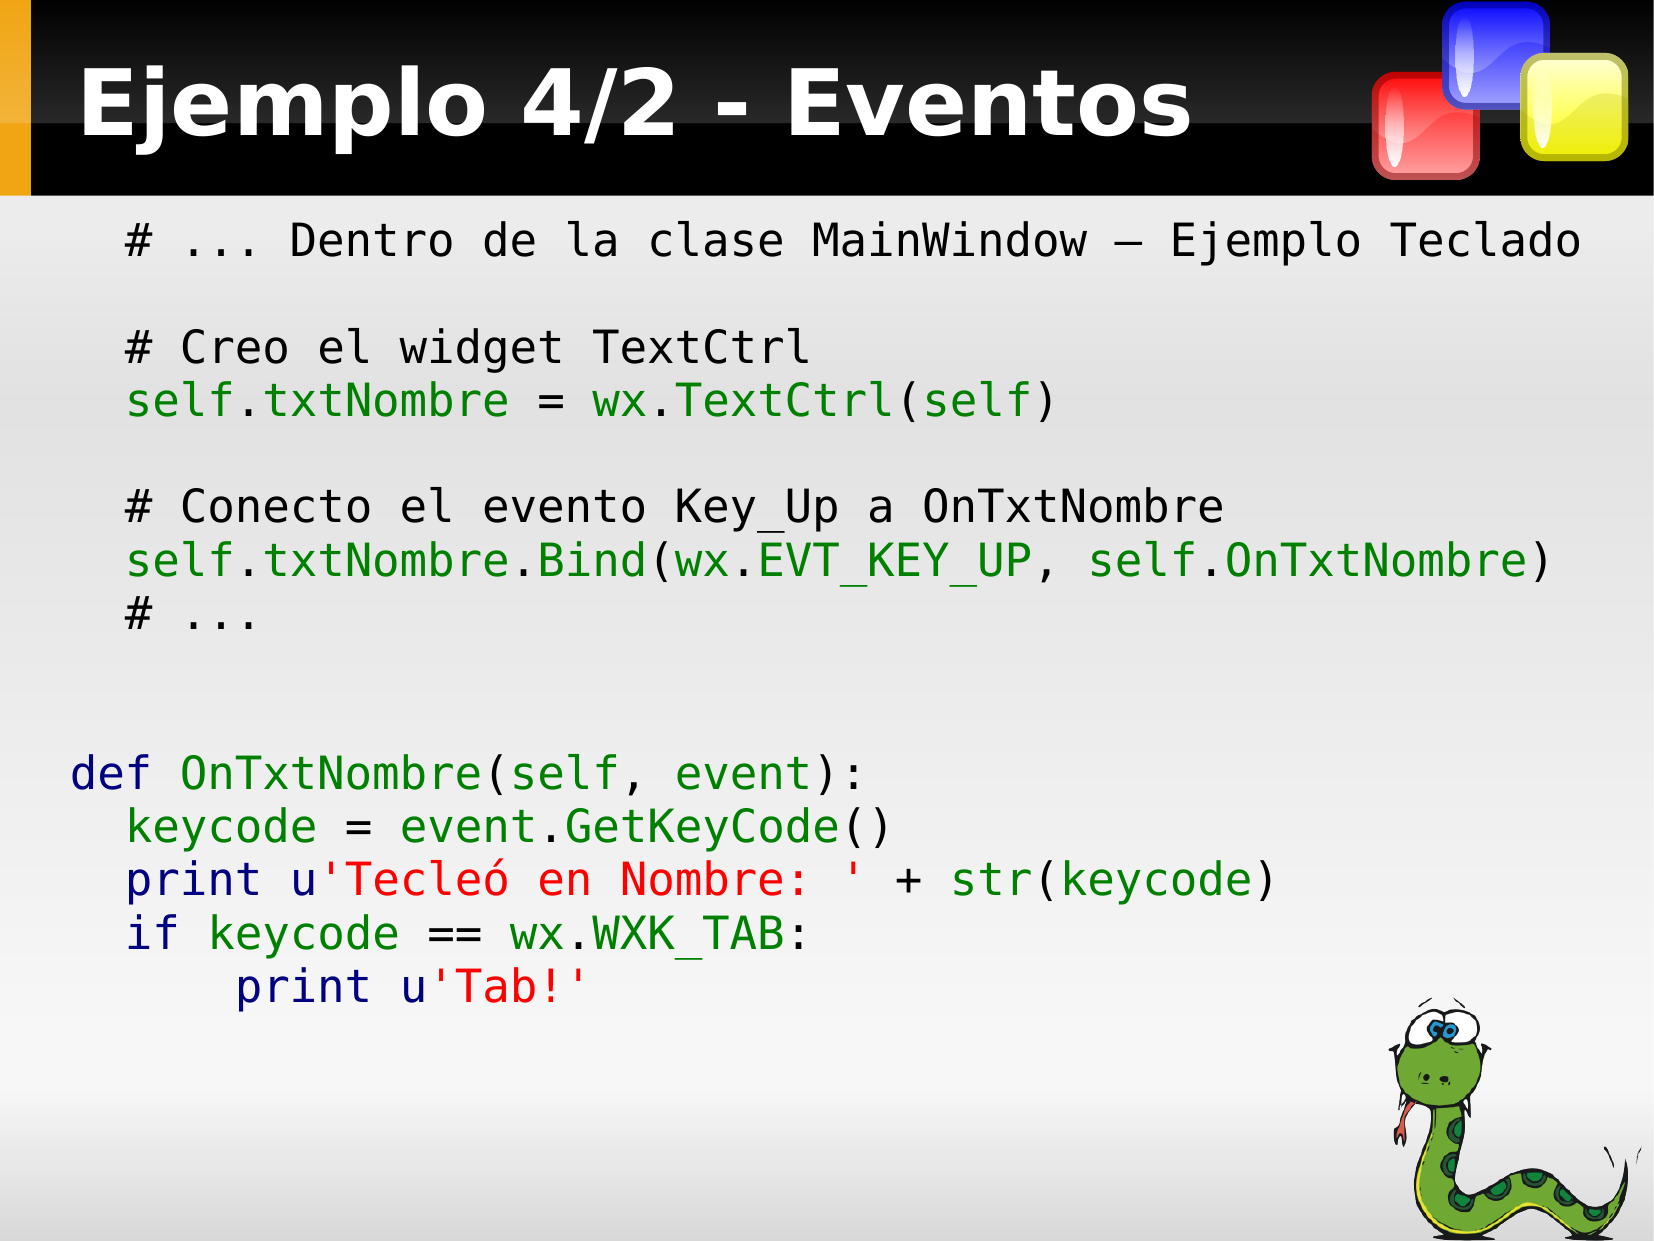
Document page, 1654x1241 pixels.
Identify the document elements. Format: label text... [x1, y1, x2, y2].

text_box # ... Dentro de la clase MainWindow – Ejemplo Teclado # Creo el widget TextCtrl self.txtNombre = wx.TextCtrl(self) # Conecto el evento Key_Up a OnTxtNombre self.txtNombre.Bind(wx.EVT_KEY_UP, self.OnTxtNombre) # ... def OnTxtNombre(self, event): keycode = event.GetKeyCode() print u'Tecleó en Nombre: ' + str(keycode) if keycode == wx.WXK_TAB: print u'Tab!' [0, 206, 1654, 1021]
title Ejemplo 4/2 - Eventos [76, 7, 1565, 200]
picture [0, 0, 1654, 206]
picture [0, 1021, 1654, 1241]
